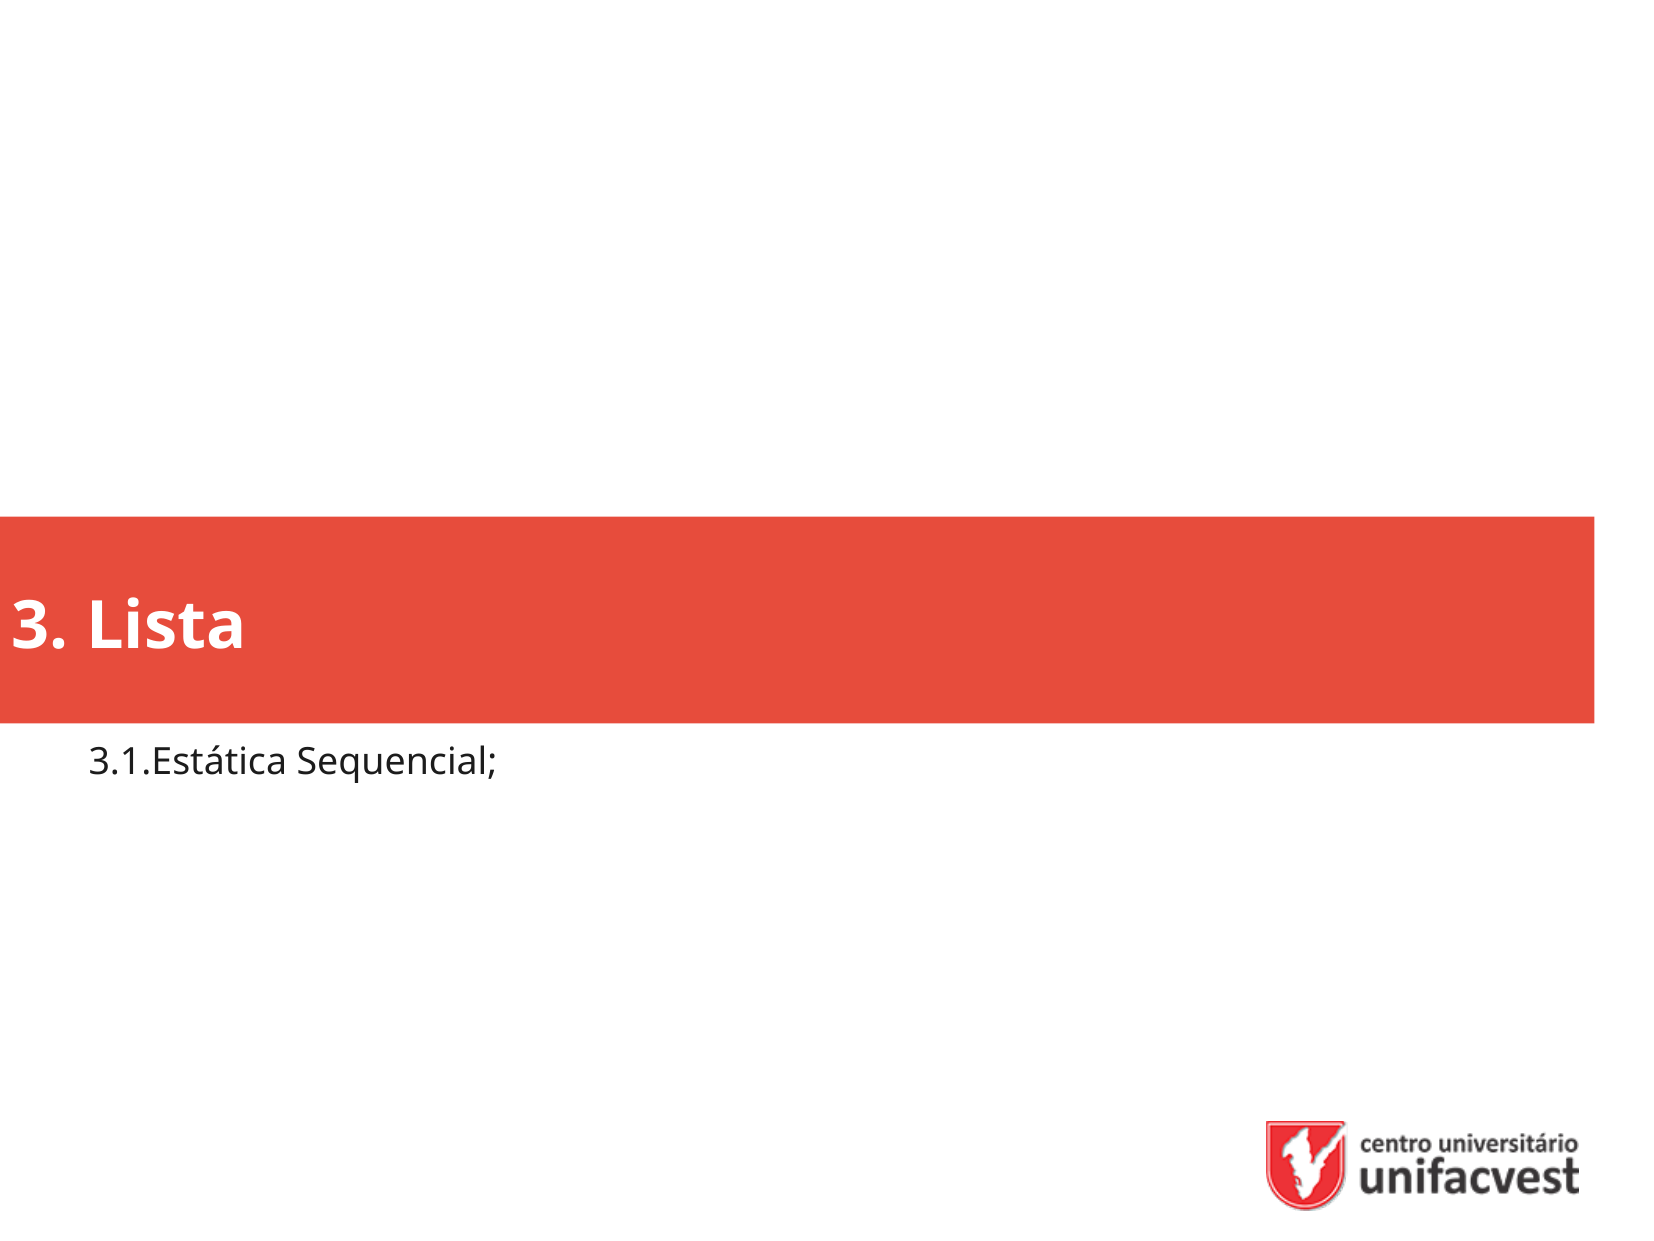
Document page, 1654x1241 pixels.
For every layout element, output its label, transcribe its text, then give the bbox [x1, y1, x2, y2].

picture [1266, 1121, 1579, 1211]
title 3. Lista [11, 513, 1607, 663]
subtitle 3.1.Estática Sequencial; [88, 735, 1595, 1097]
text_box [1238, 1120, 1654, 1212]
